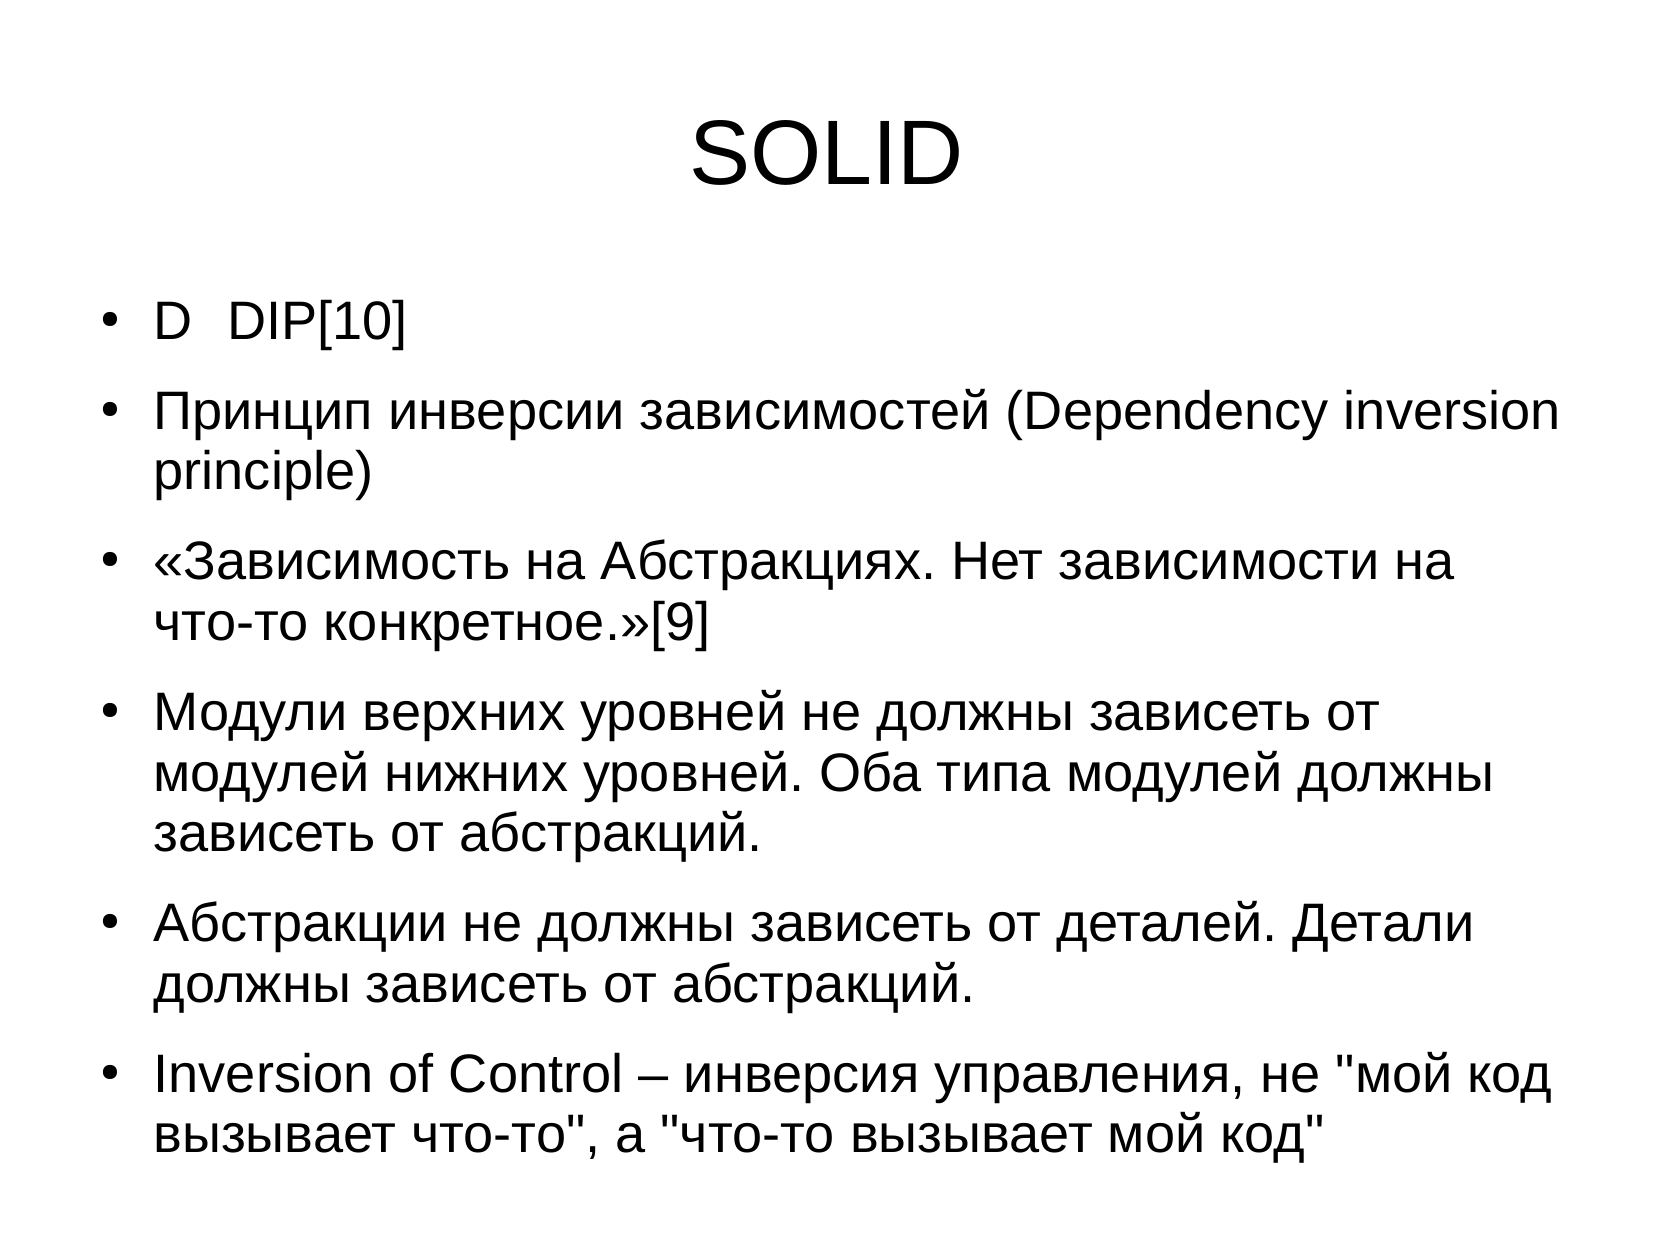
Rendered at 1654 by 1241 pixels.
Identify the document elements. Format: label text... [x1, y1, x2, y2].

title SOLID [82, 49, 1571, 257]
list D DIP[10] Принцип инверсии зависимостей (Dependency inversion principle) «Зависимость на Абстракциях. Нет зависимости на что-то конкретное.»[9] Модули верхних уровней не должны зависеть от модулей нижних уровней. Оба типа модулей должны зависеть от абстракций. Абстракции не должны зависеть от деталей. Детали должны зависеть от абстракций. Inversion of Control – инверсия управления, не "мой код вызывает что-то", а "что-то вызывает мой код" [82, 290, 1571, 1165]
